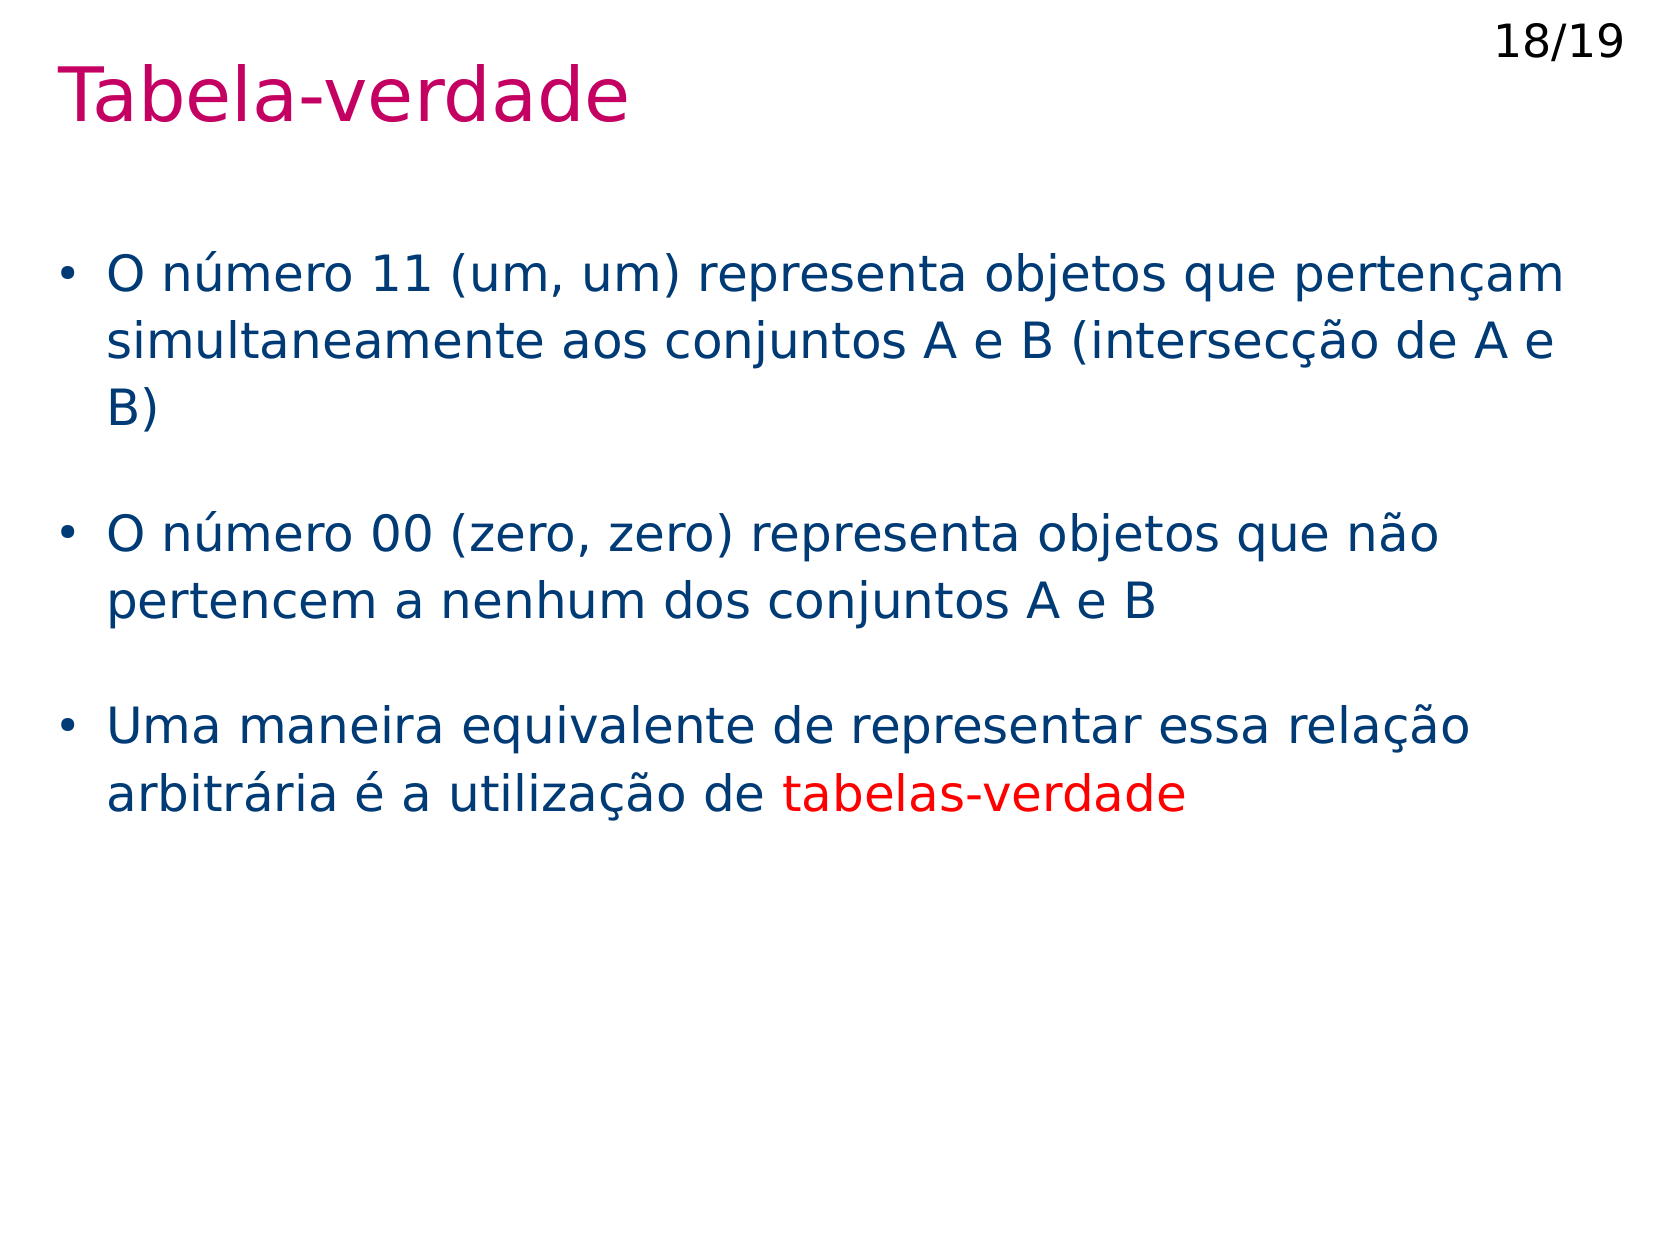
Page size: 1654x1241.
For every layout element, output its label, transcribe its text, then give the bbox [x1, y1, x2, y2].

list O número 11 (um, um) representa objetos que pertençam simultaneamente aos conjuntos A e B (intersecção de A e B) O número 00 (zero, zero) representa objetos que não pertencem a nenhum dos conjuntos A e B Uma maneira equivalente de representar essa relação arbitrária é a utilização de tabelas-verdade [59, 236, 1595, 1211]
title Tabela-verdade [59, 29, 1625, 148]
